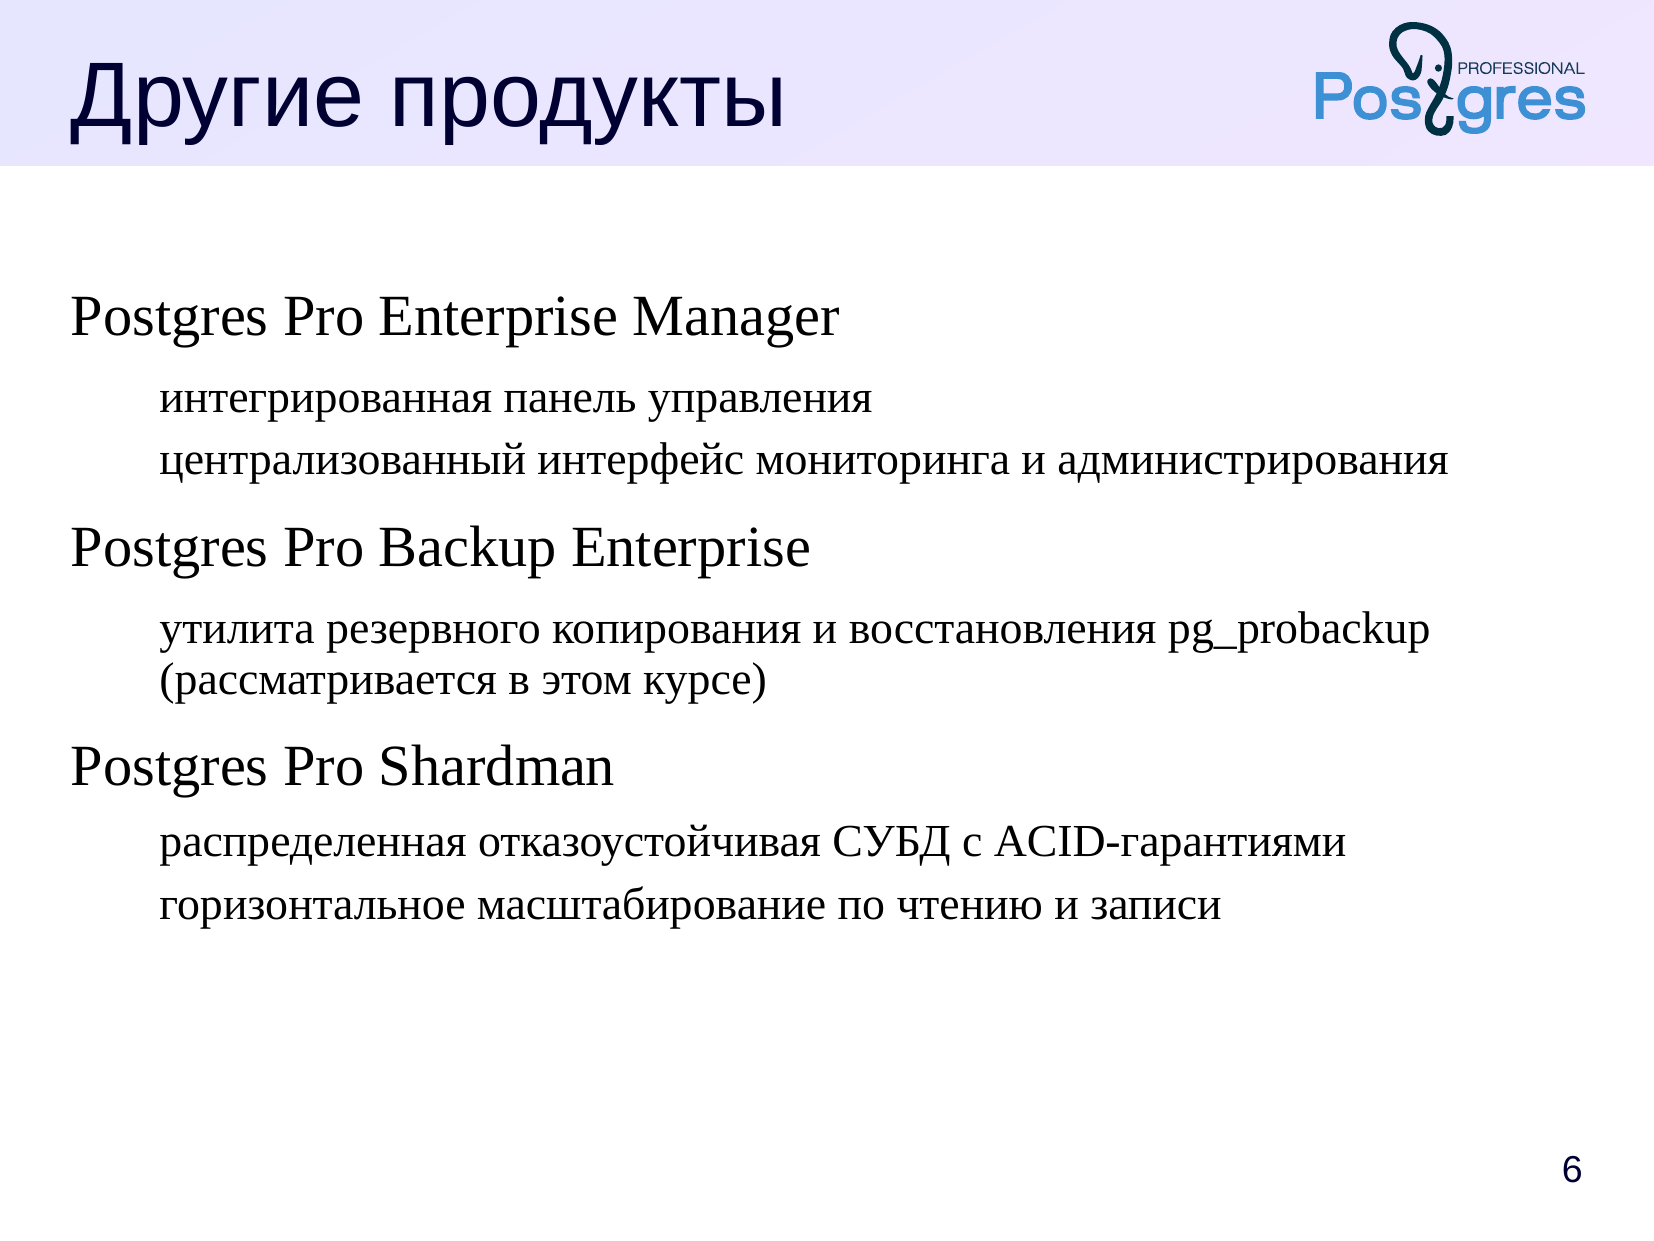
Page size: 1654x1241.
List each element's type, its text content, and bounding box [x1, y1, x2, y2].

title Другие продукты [70, 43, 1241, 147]
list Postgres Pro Enterprise Manager интегрированная панель управления централизованный интерфейс мониторинга и администрирования Postgres Pro Backup Enterprise утилита резервного копирования и восстановления pg_probackup (рассматривается в этом курсе) Postgres Pro Shardman распределенная отказоустойчивая СУБД с ACID-гарантиями горизонтальное масштабирование по чтению и записи [70, 283, 1583, 1141]
